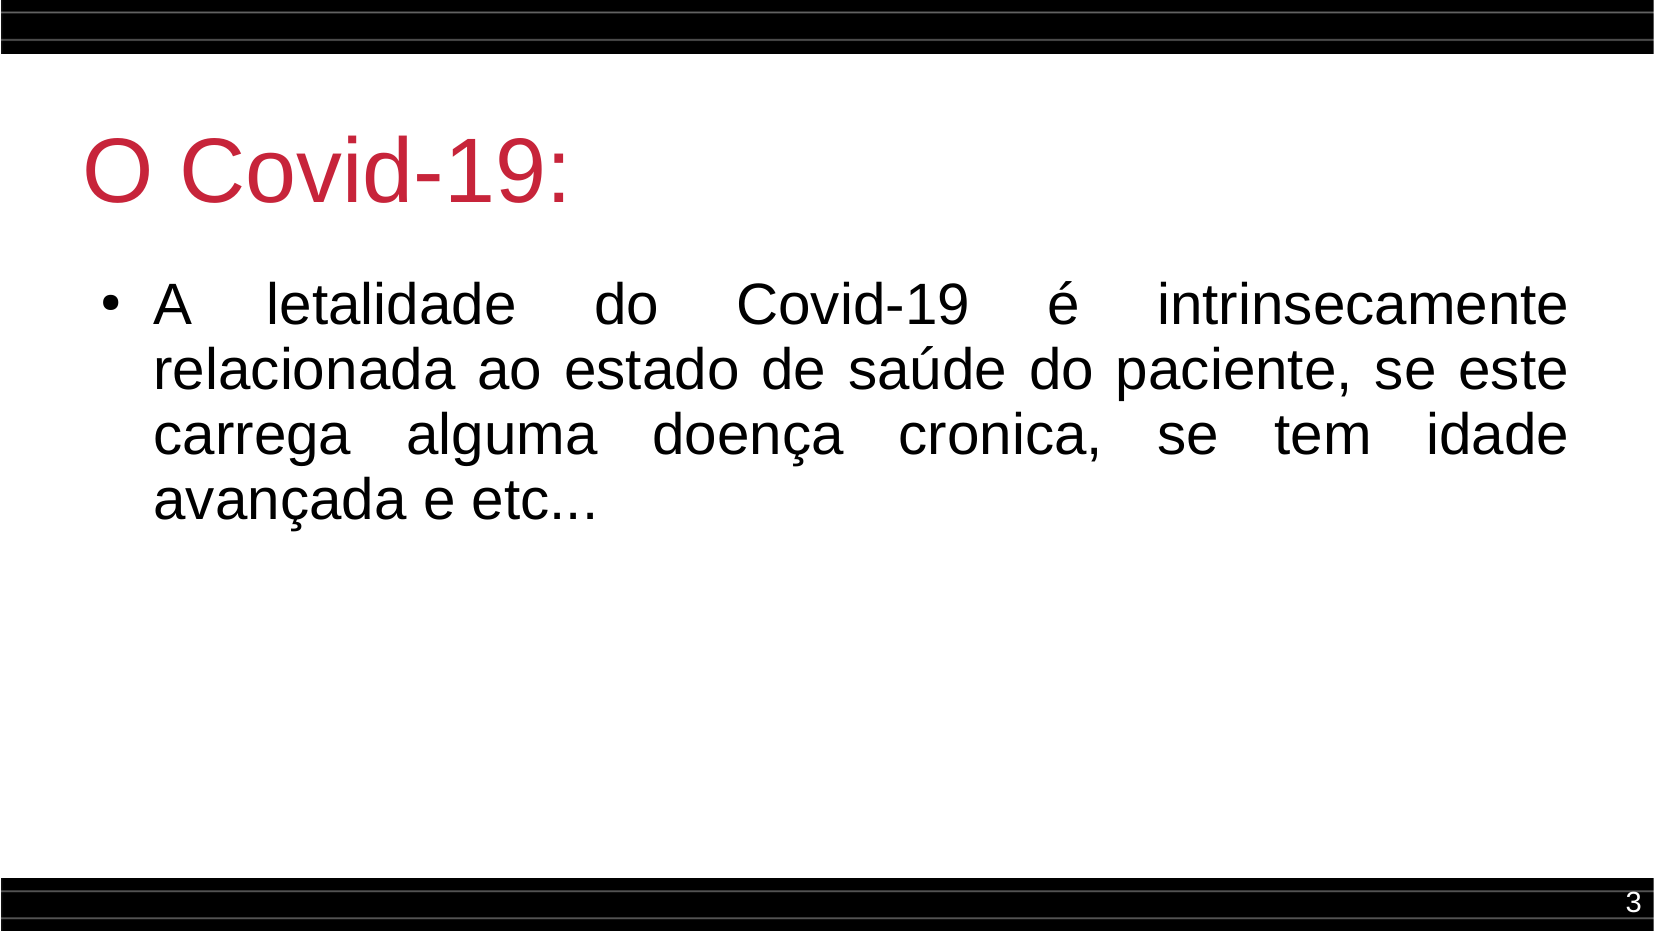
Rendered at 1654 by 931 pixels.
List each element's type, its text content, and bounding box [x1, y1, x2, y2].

picture [1, 0, 1654, 54]
list A letalidade do Covid-19 é intrinsecamente relacionada ao estado de saúde do paciente, se este carrega alguma doença cronica, se tem idade avançada e etc... [82, 271, 1571, 851]
picture [1, 878, 1654, 931]
title O Covid-19: [82, 92, 1571, 249]
